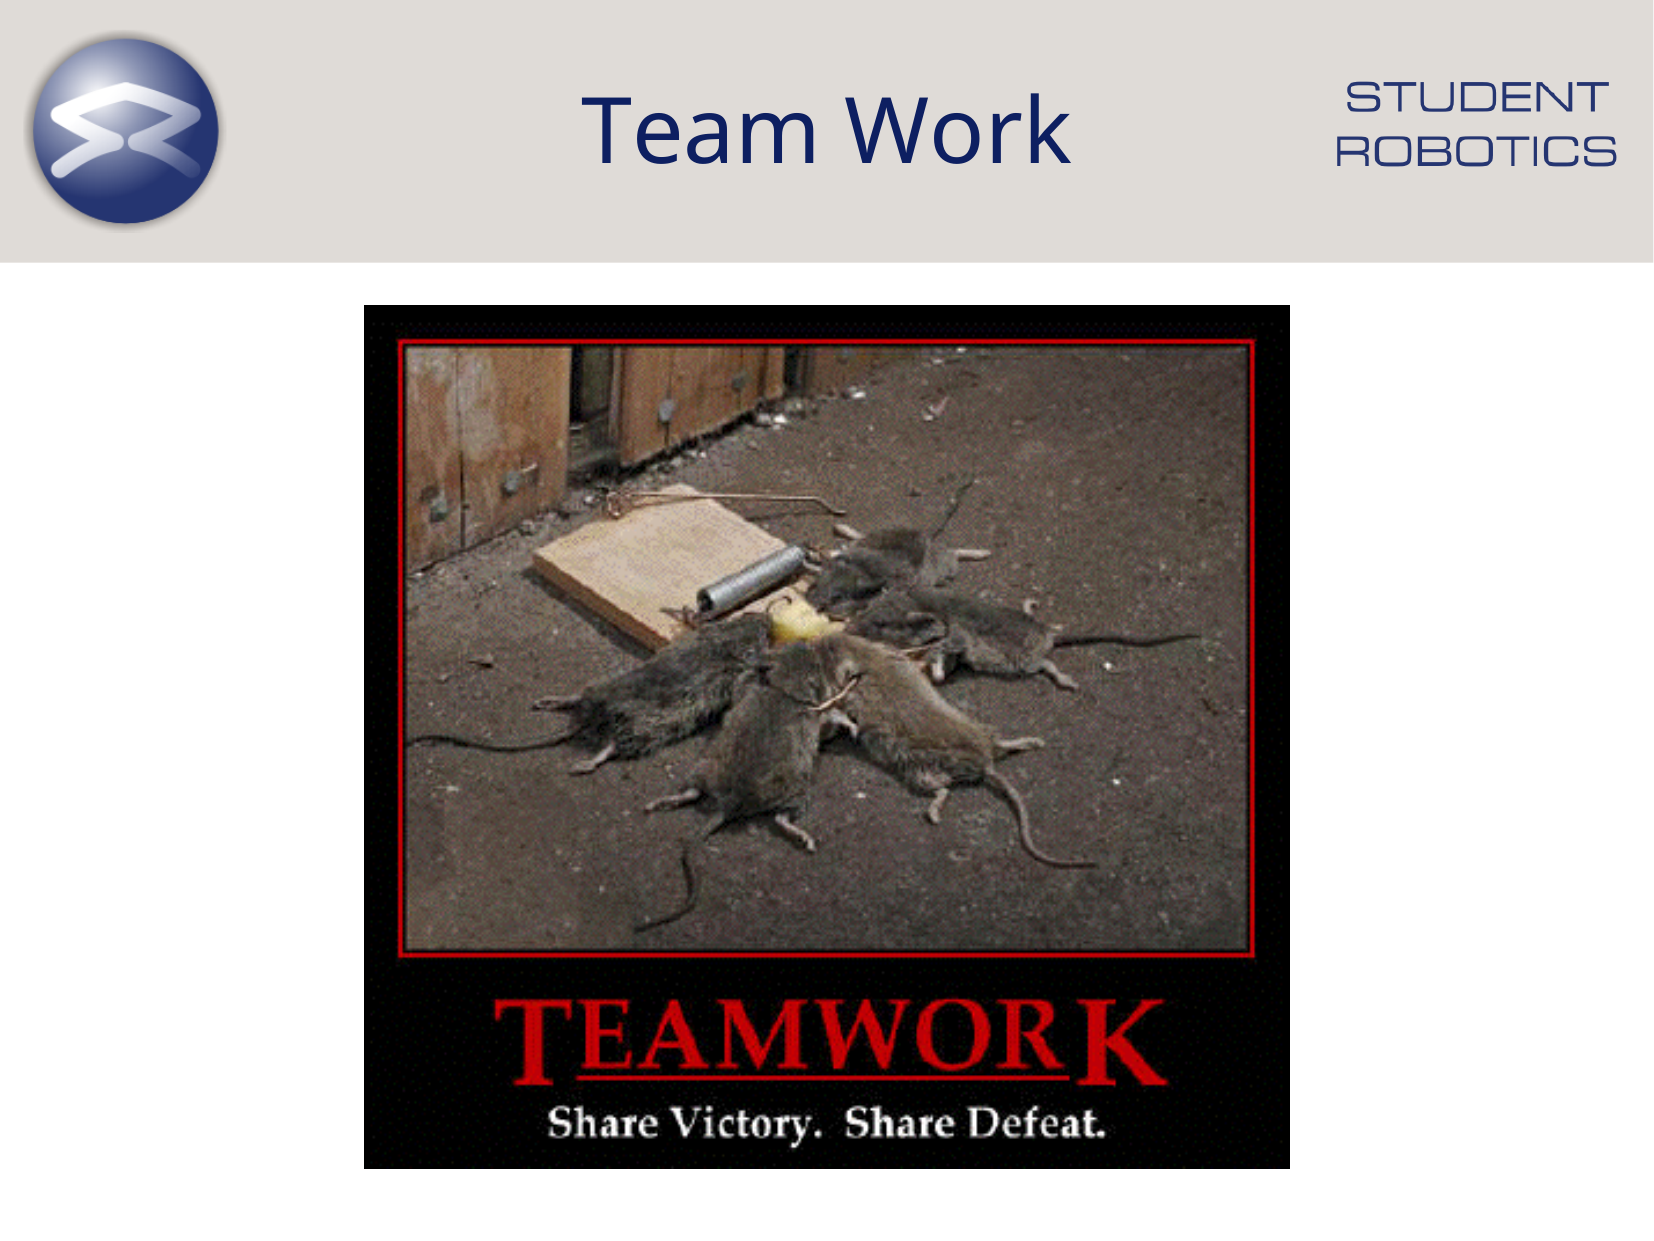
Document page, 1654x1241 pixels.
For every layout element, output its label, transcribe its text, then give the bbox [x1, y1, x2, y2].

picture [364, 305, 1290, 1169]
title Team Work [82, 0, 1571, 257]
picture [1571, 68, 1633, 174]
picture [9, 19, 82, 245]
